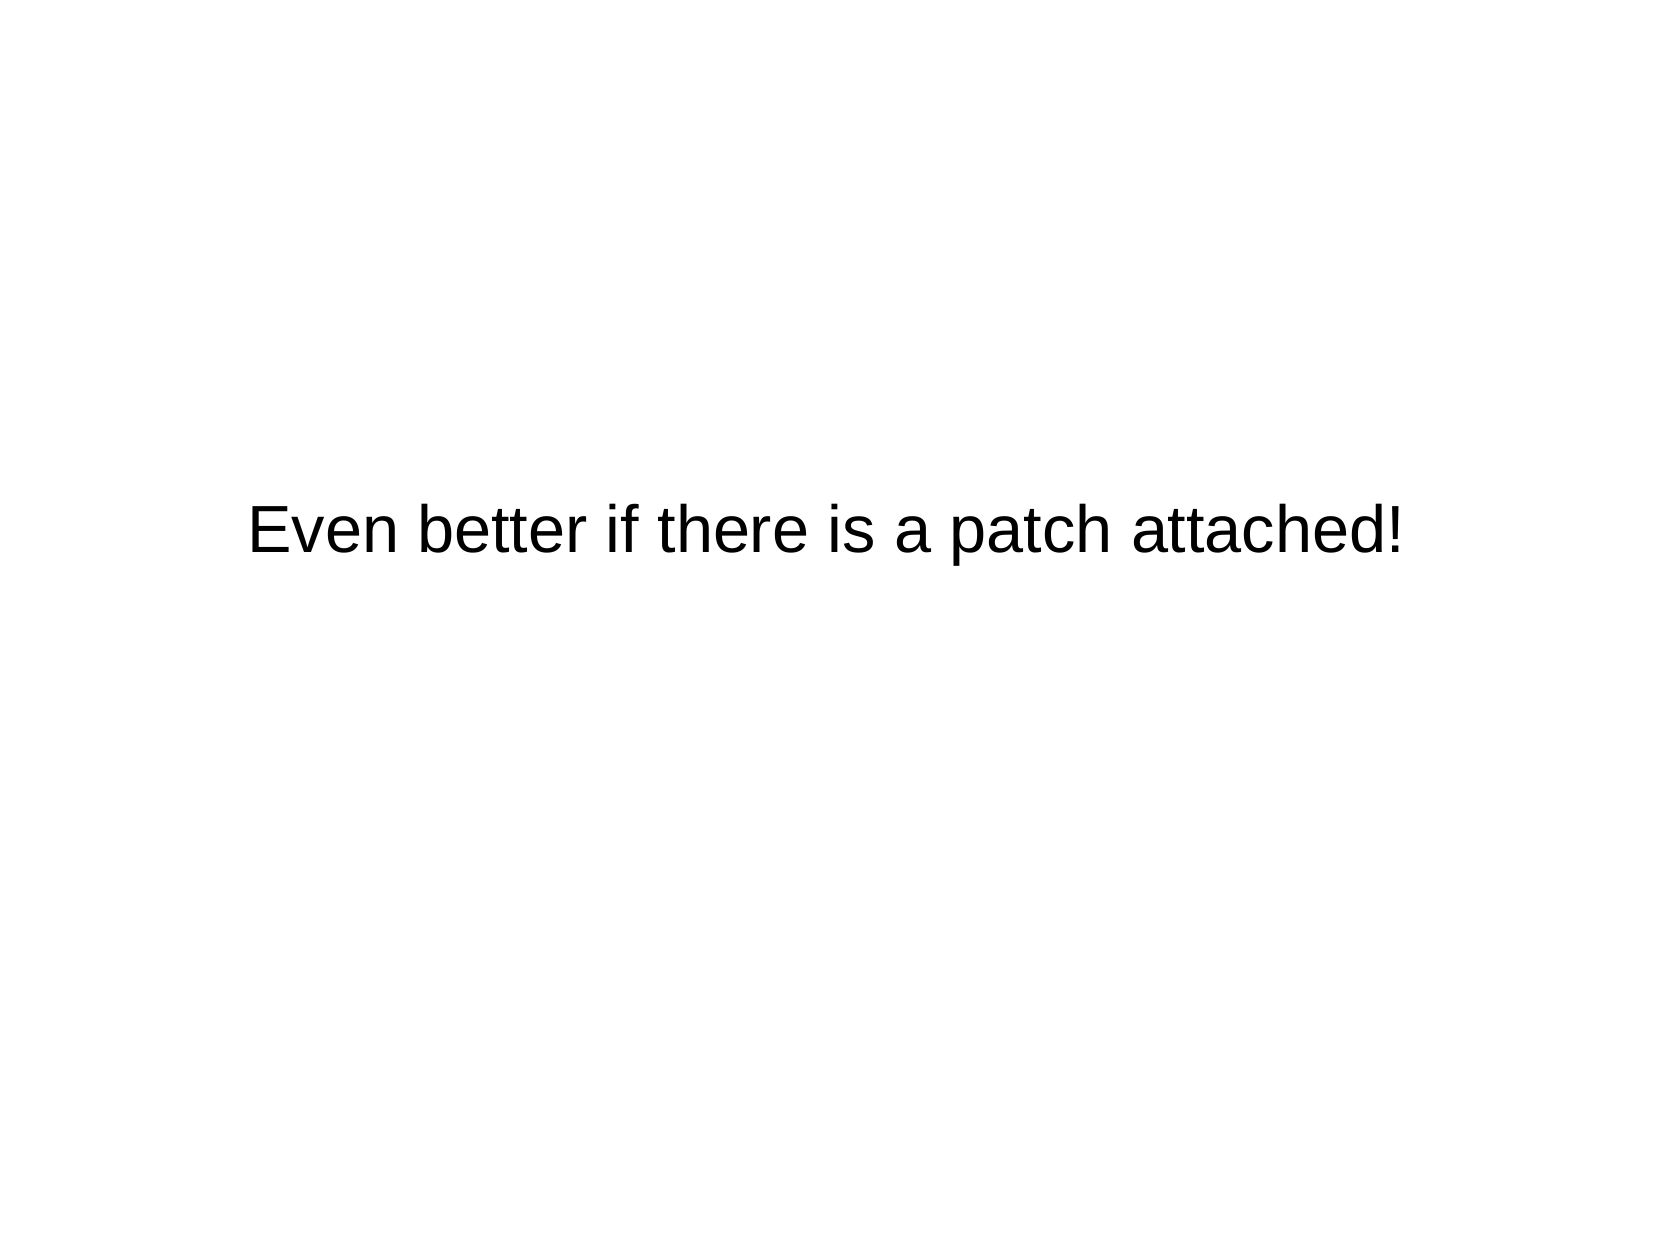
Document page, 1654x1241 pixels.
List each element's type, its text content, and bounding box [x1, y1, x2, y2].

subtitle Even better if there is a patch attached! [82, 49, 1571, 1010]
